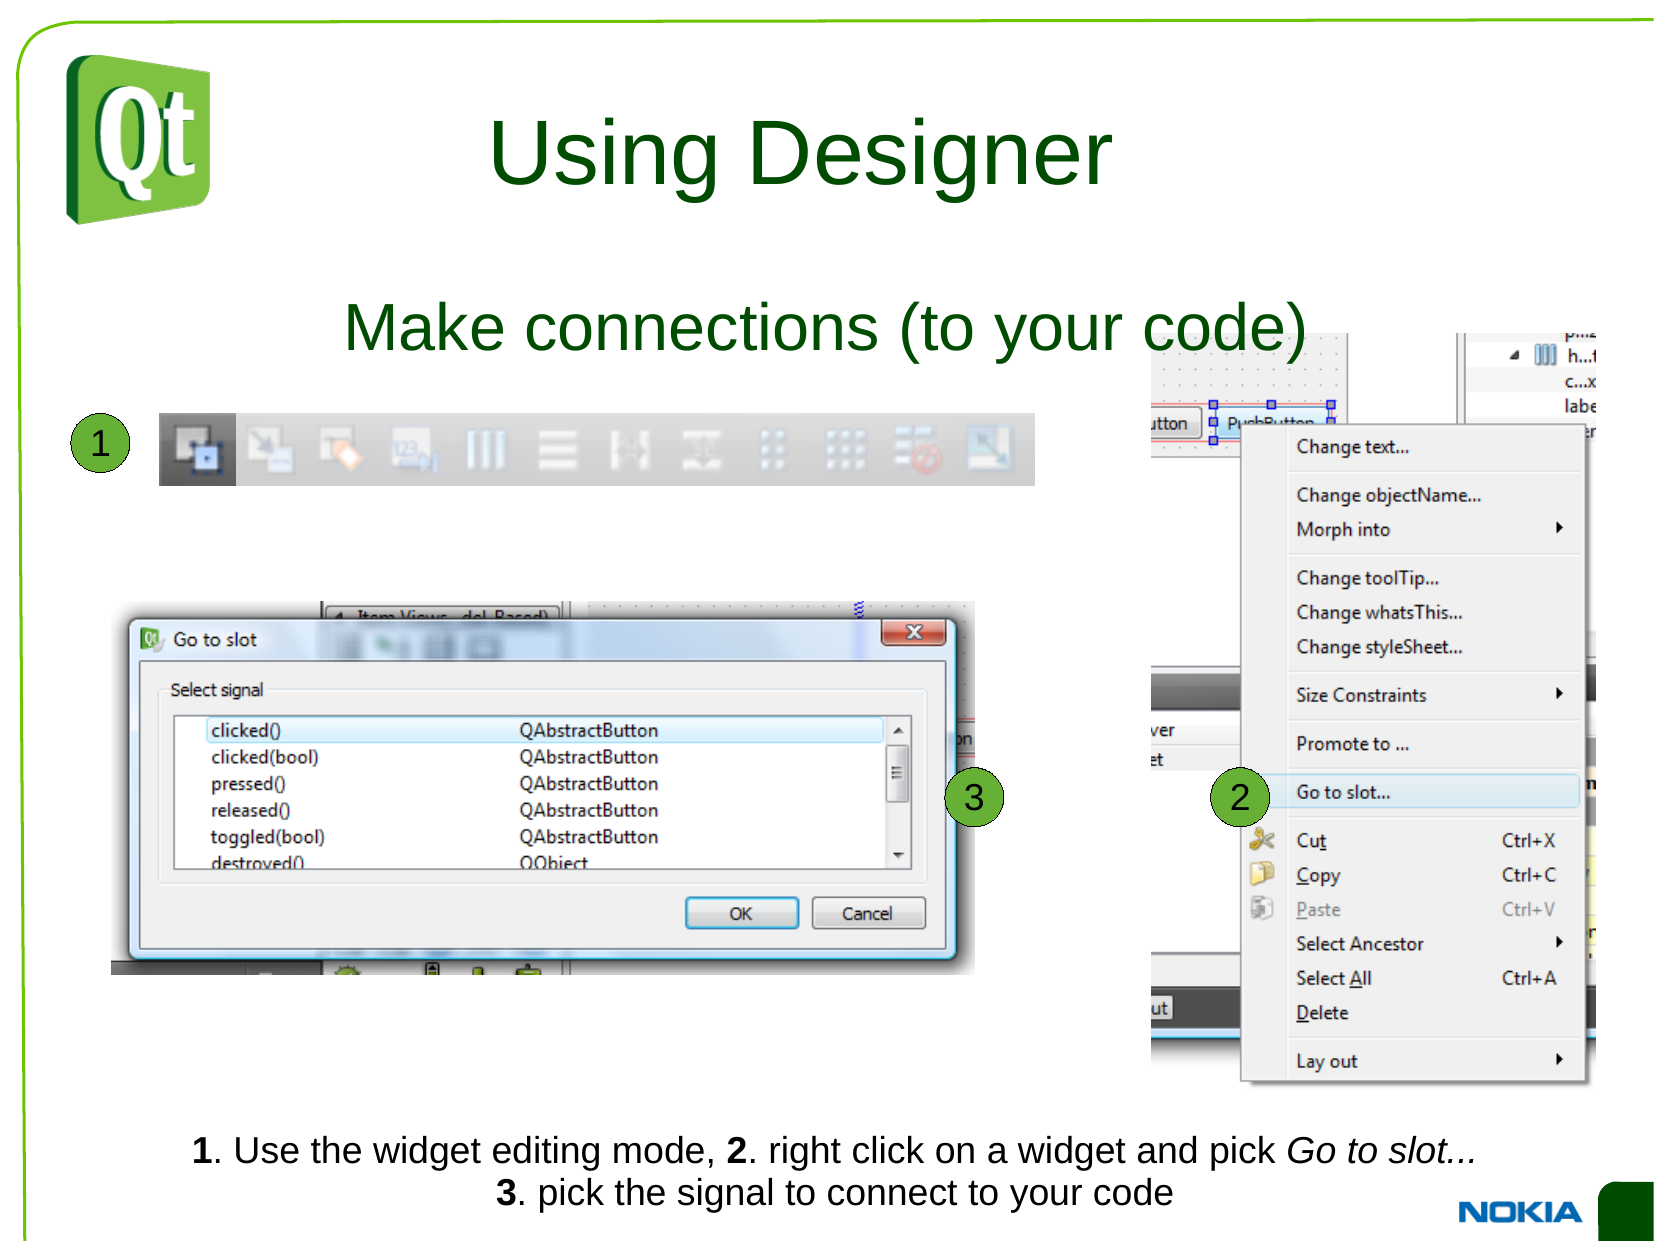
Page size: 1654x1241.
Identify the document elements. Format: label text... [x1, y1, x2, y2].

list Make connections (to your code) [82, 290, 1571, 1094]
text_box 3 [944, 767, 1004, 827]
picture [159, 413, 236, 486]
text_box [236, 383, 1063, 502]
text_box 1 [70, 413, 130, 473]
picture [66, 55, 210, 225]
title Using Designer [263, 49, 1339, 257]
picture [1571, 333, 1596, 1093]
text_box 1. Use the widget editing mode, 2. right click on a widget and pick Go to slot... 3. pick the signal to connect to your code [177, 1122, 1492, 1224]
text_box 2 [1210, 767, 1270, 827]
picture [1492, 1201, 1583, 1223]
